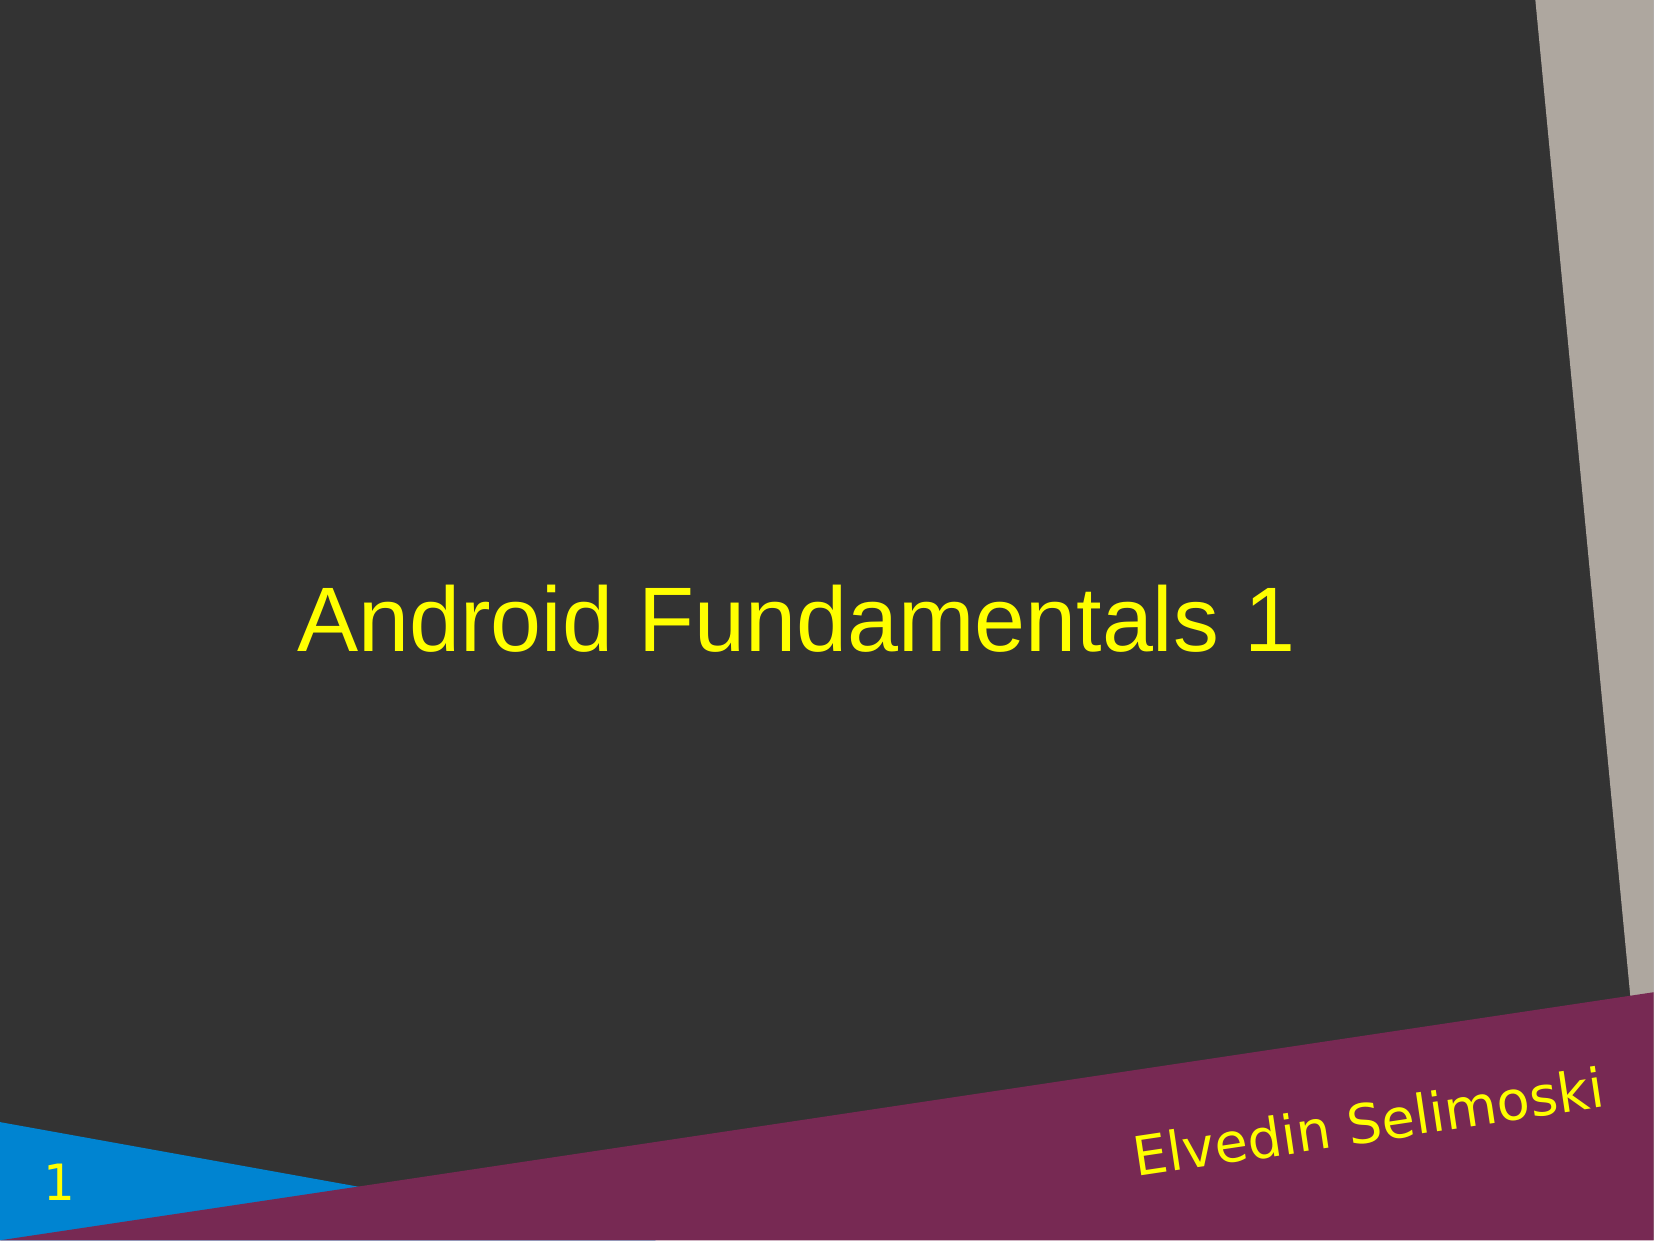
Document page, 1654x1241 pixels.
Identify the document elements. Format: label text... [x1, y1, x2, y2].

text_box Elvedin Selimoski [1052, 1015, 1629, 1239]
title Android Fundamentals 1 [53, 407, 1542, 833]
